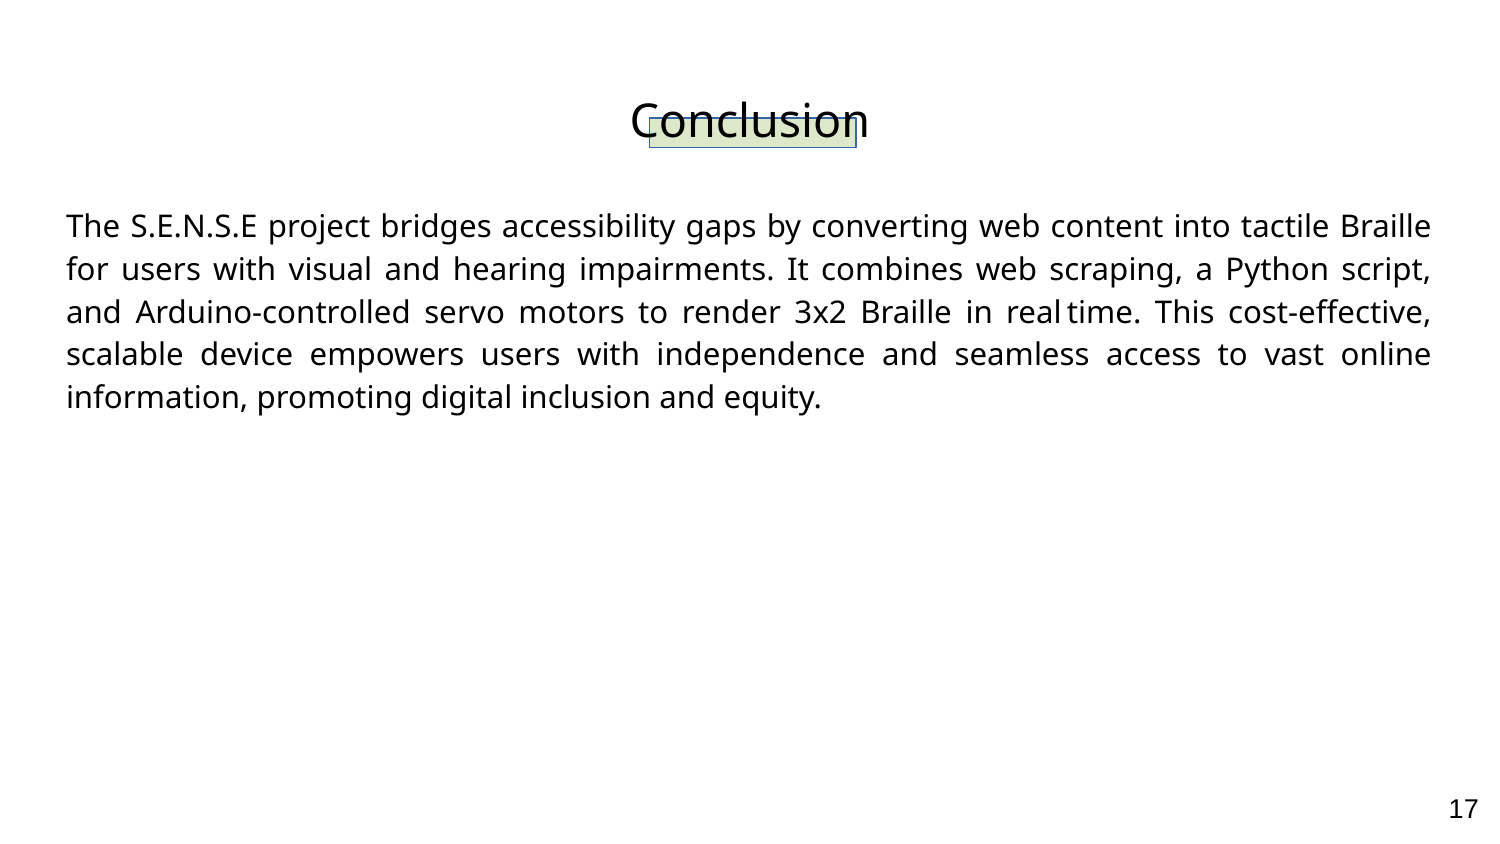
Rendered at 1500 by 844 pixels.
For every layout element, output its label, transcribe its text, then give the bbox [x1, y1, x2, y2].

text_box Conclusion [51, 72, 1449, 167]
text_box The S.E.N.S.E project bridges accessibility gaps by converting web content into tactile Braille for users with visual and hearing impairments. It combines web scraping, a Python script, and Arduino-controlled servo motors to render 3x2 Braille in real time. This cost‑effective, scalable device empowers users with independence and seamless access to vast online information, promoting digital inclusion and equity. [51, 189, 1449, 750]
slide_number <number> [1403, 779, 1494, 844]
